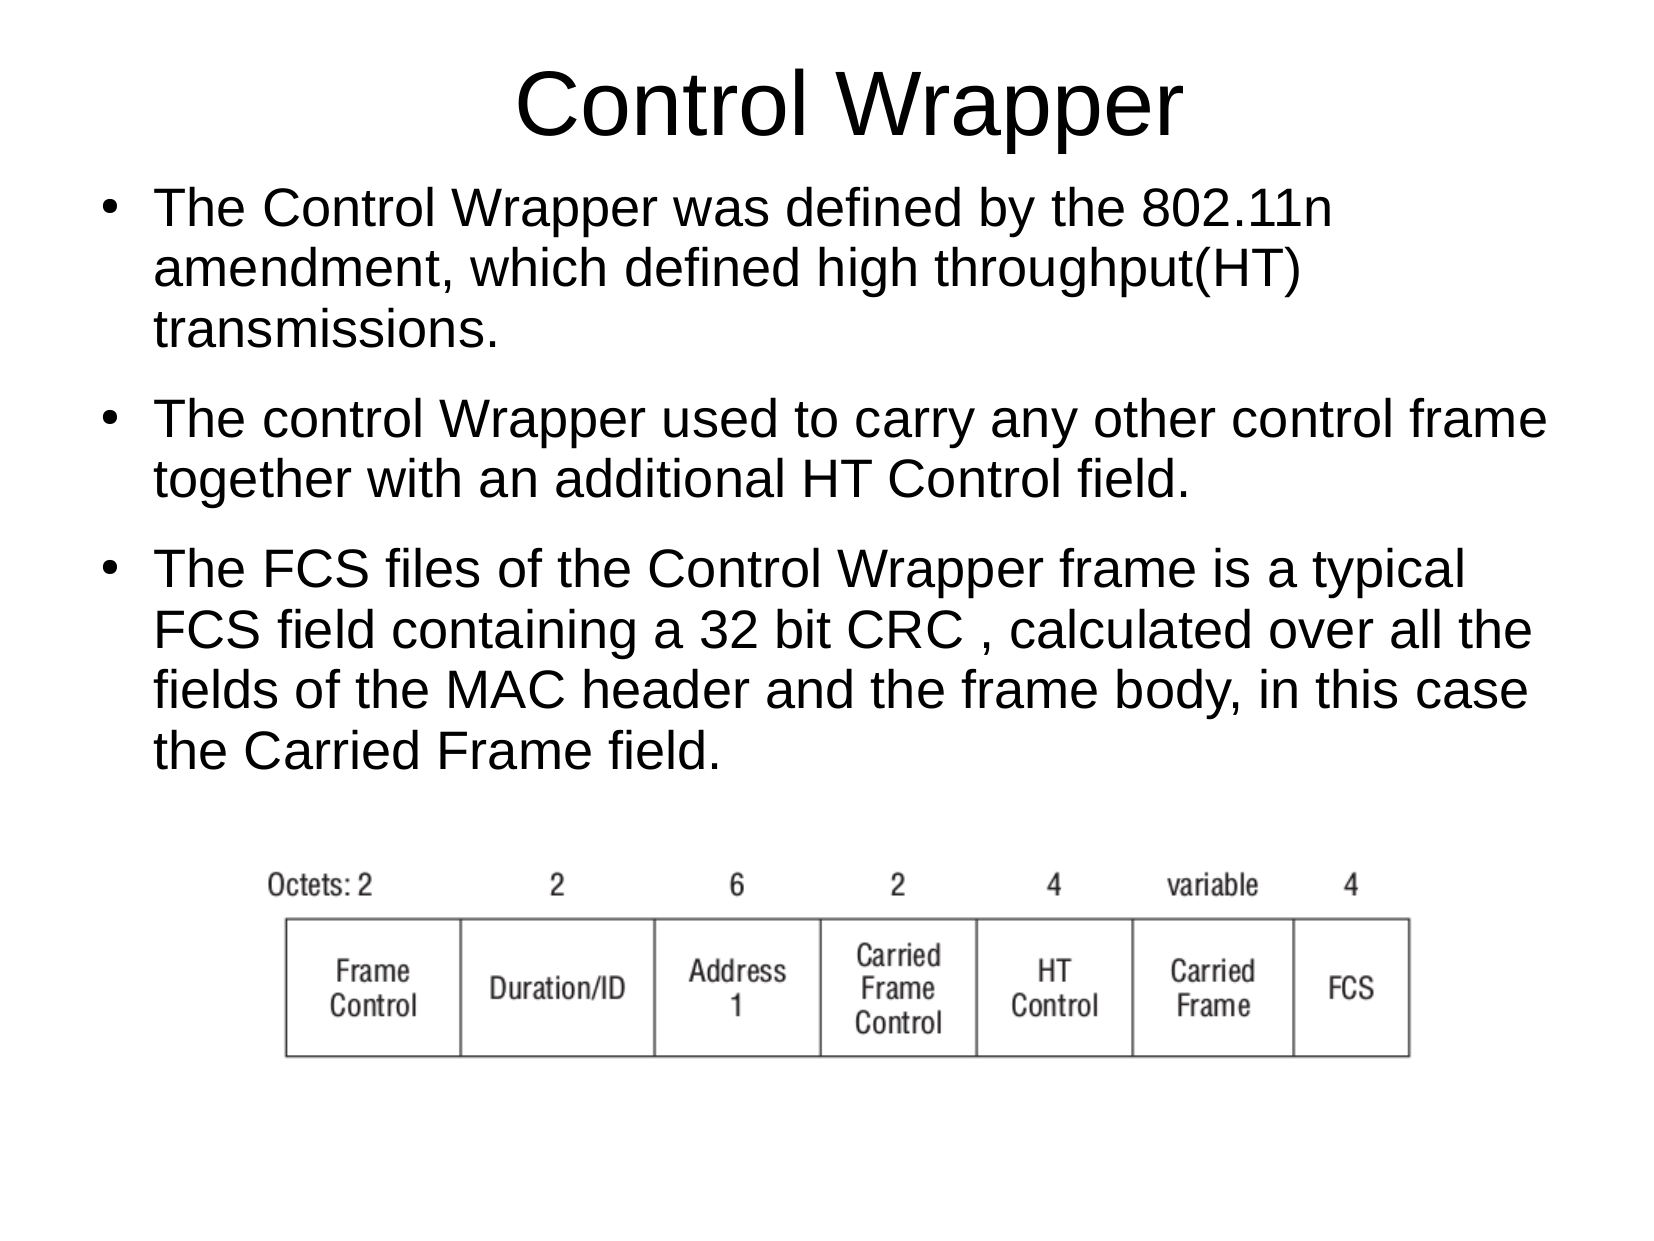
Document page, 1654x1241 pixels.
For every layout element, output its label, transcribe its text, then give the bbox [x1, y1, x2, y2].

title Control Wrapper [106, 0, 1595, 208]
picture [236, 855, 1441, 1134]
list The Control Wrapper was defined by the 802.11n amendment, which defined high throughput(HT) transmissions. The control Wrapper used to carry any other control frame together with an additional HT Control field. The FCS files of the Control Wrapper frame is a typical FCS field containing a 32 bit CRC , calculated over all the fields of the MAC header and the frame body, in this case the Carried Frame field. [82, 177, 1571, 1205]
